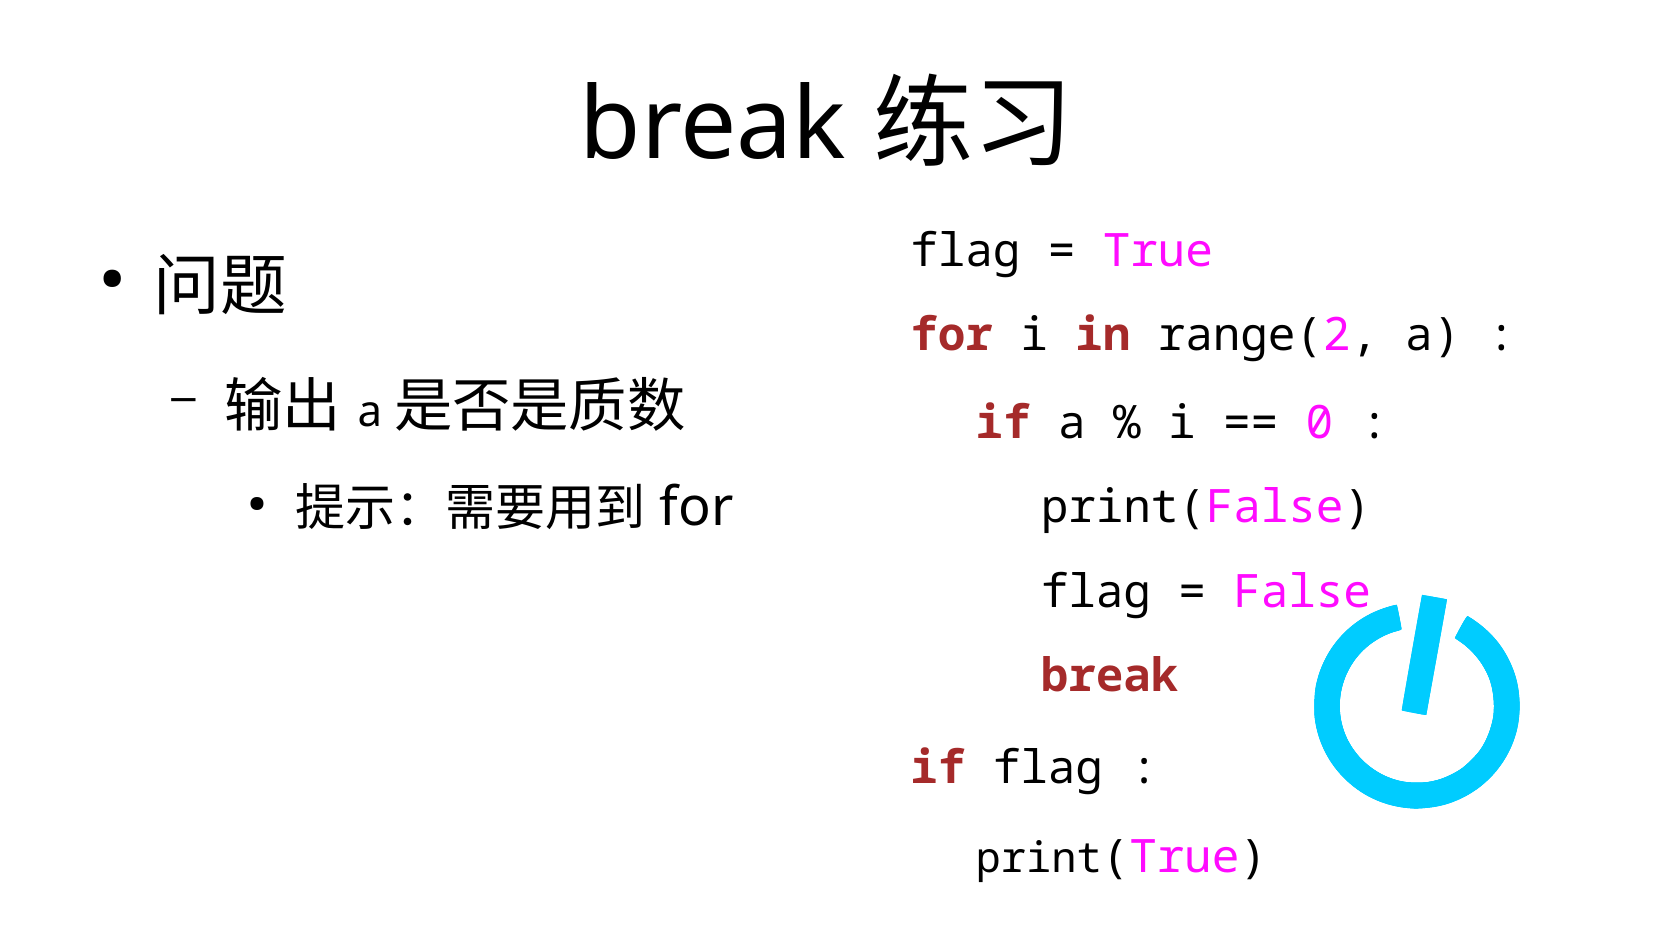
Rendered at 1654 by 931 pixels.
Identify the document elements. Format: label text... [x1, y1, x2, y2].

title break练习 [82, 37, 1571, 193]
list 问题 输出a是否是质数 提示：需要用到for [82, 217, 809, 758]
list flag = True for i in range(2, a) : if a % i == 0 : print(False) flag = False break if flag : print(True) [845, 217, 1572, 898]
